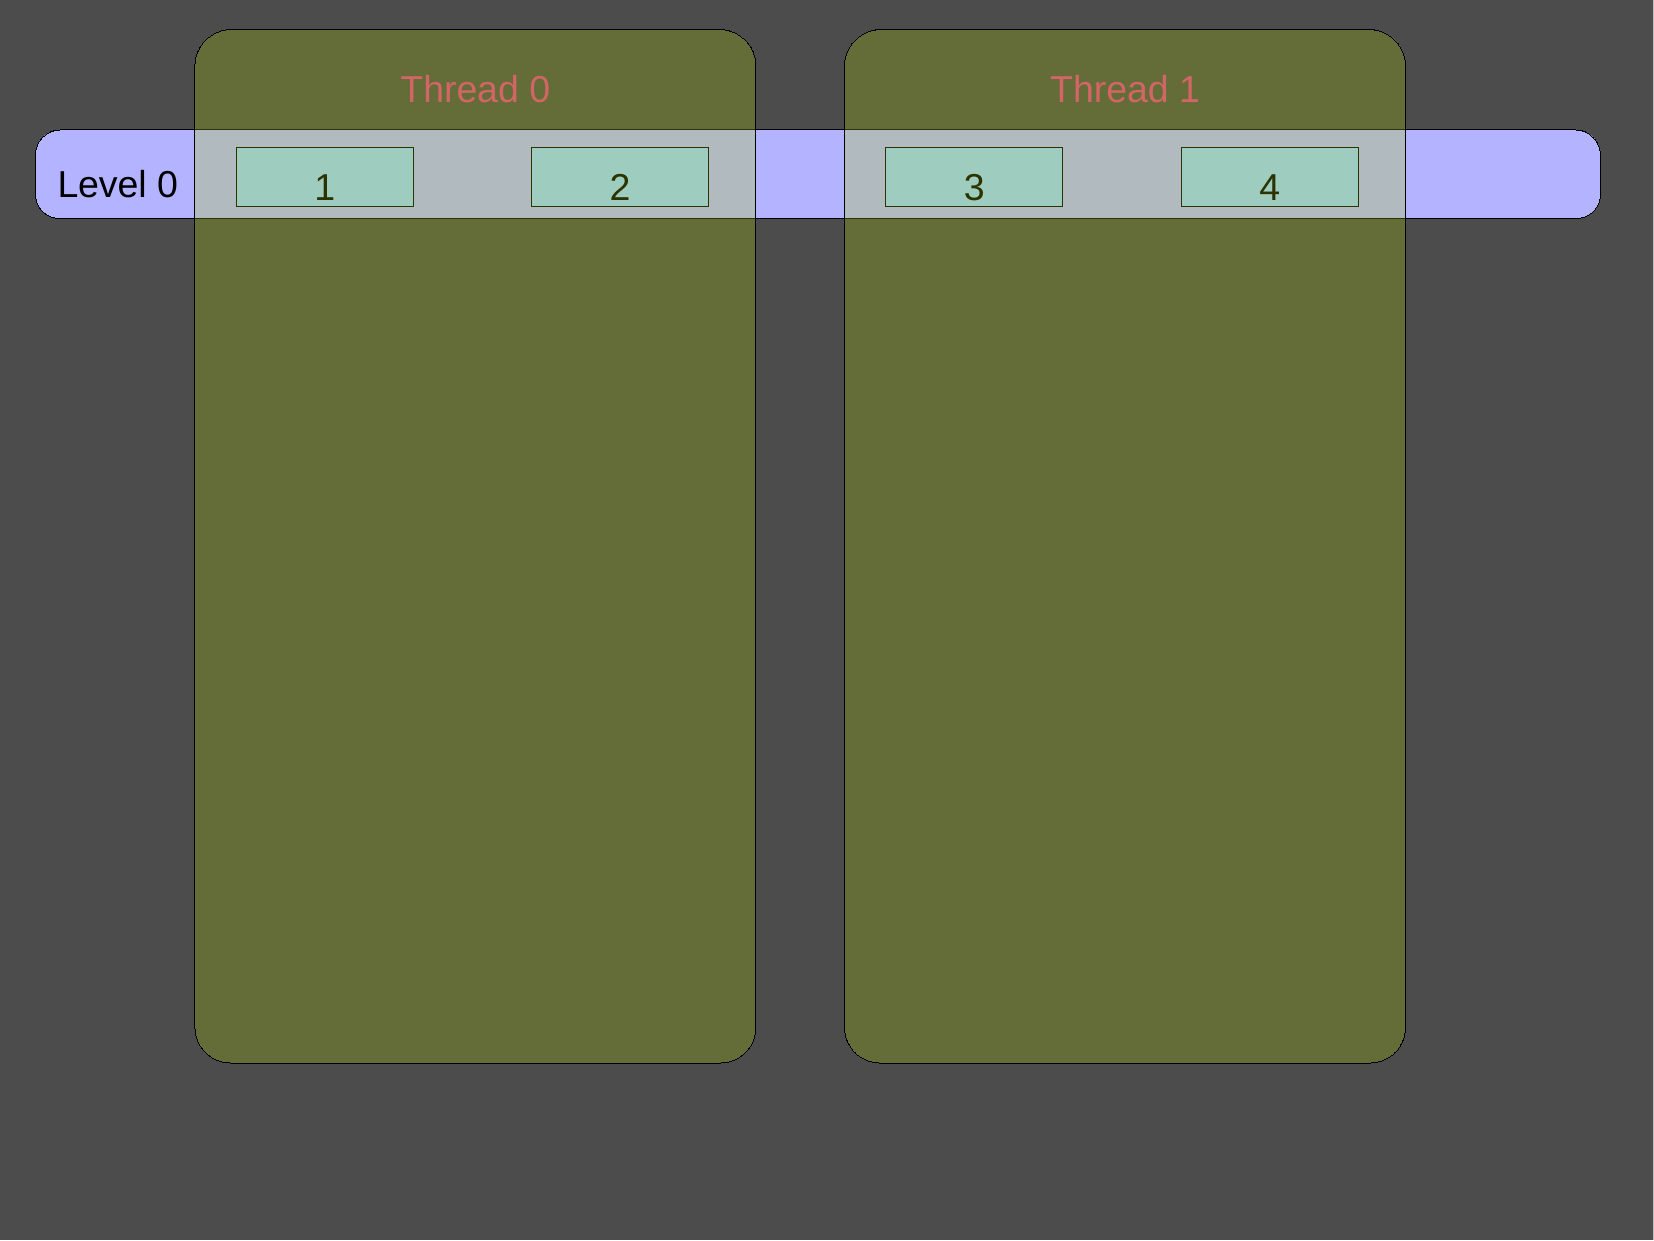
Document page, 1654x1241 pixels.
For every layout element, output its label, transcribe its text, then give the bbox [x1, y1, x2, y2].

text_box Thread 0 [194, 29, 756, 1064]
text_box Level 0 [756, 129, 844, 219]
text_box Thread 1 [844, 29, 1406, 1064]
text_box Level 0 [35, 129, 194, 219]
text_box Level 0 [1406, 129, 1601, 219]
